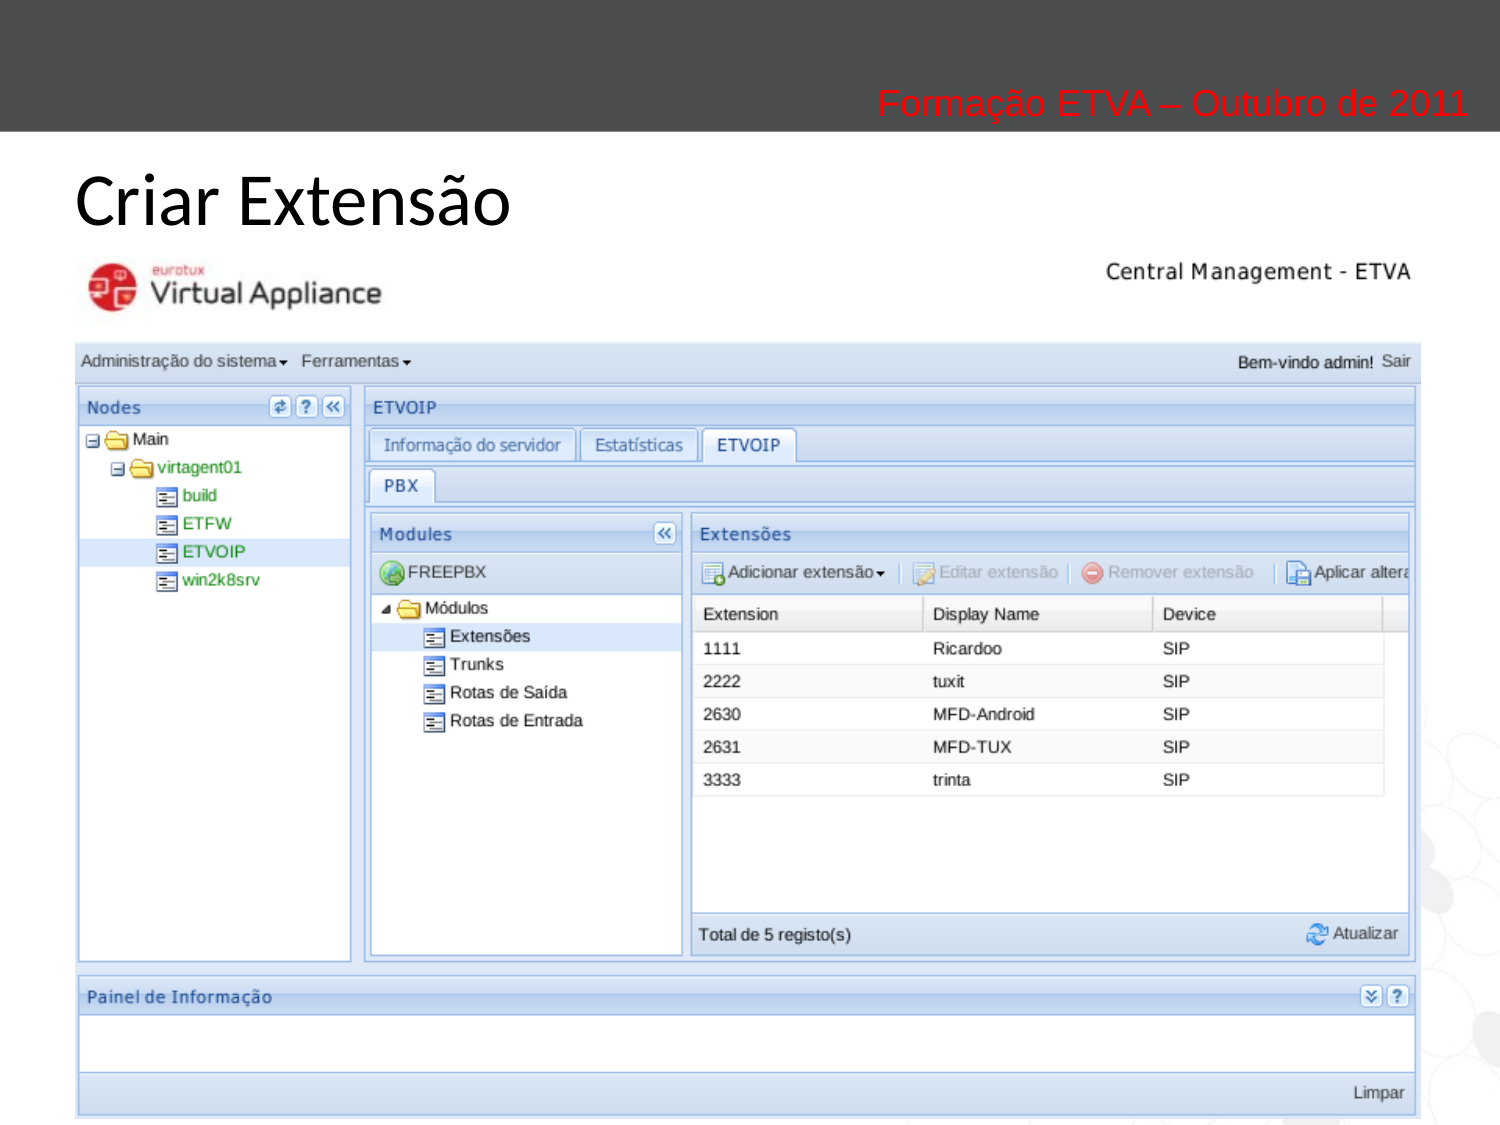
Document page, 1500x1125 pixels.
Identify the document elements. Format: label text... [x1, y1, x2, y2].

picture [0, 0, 1500, 1125]
title Criar Extensão [75, 112, 1425, 301]
